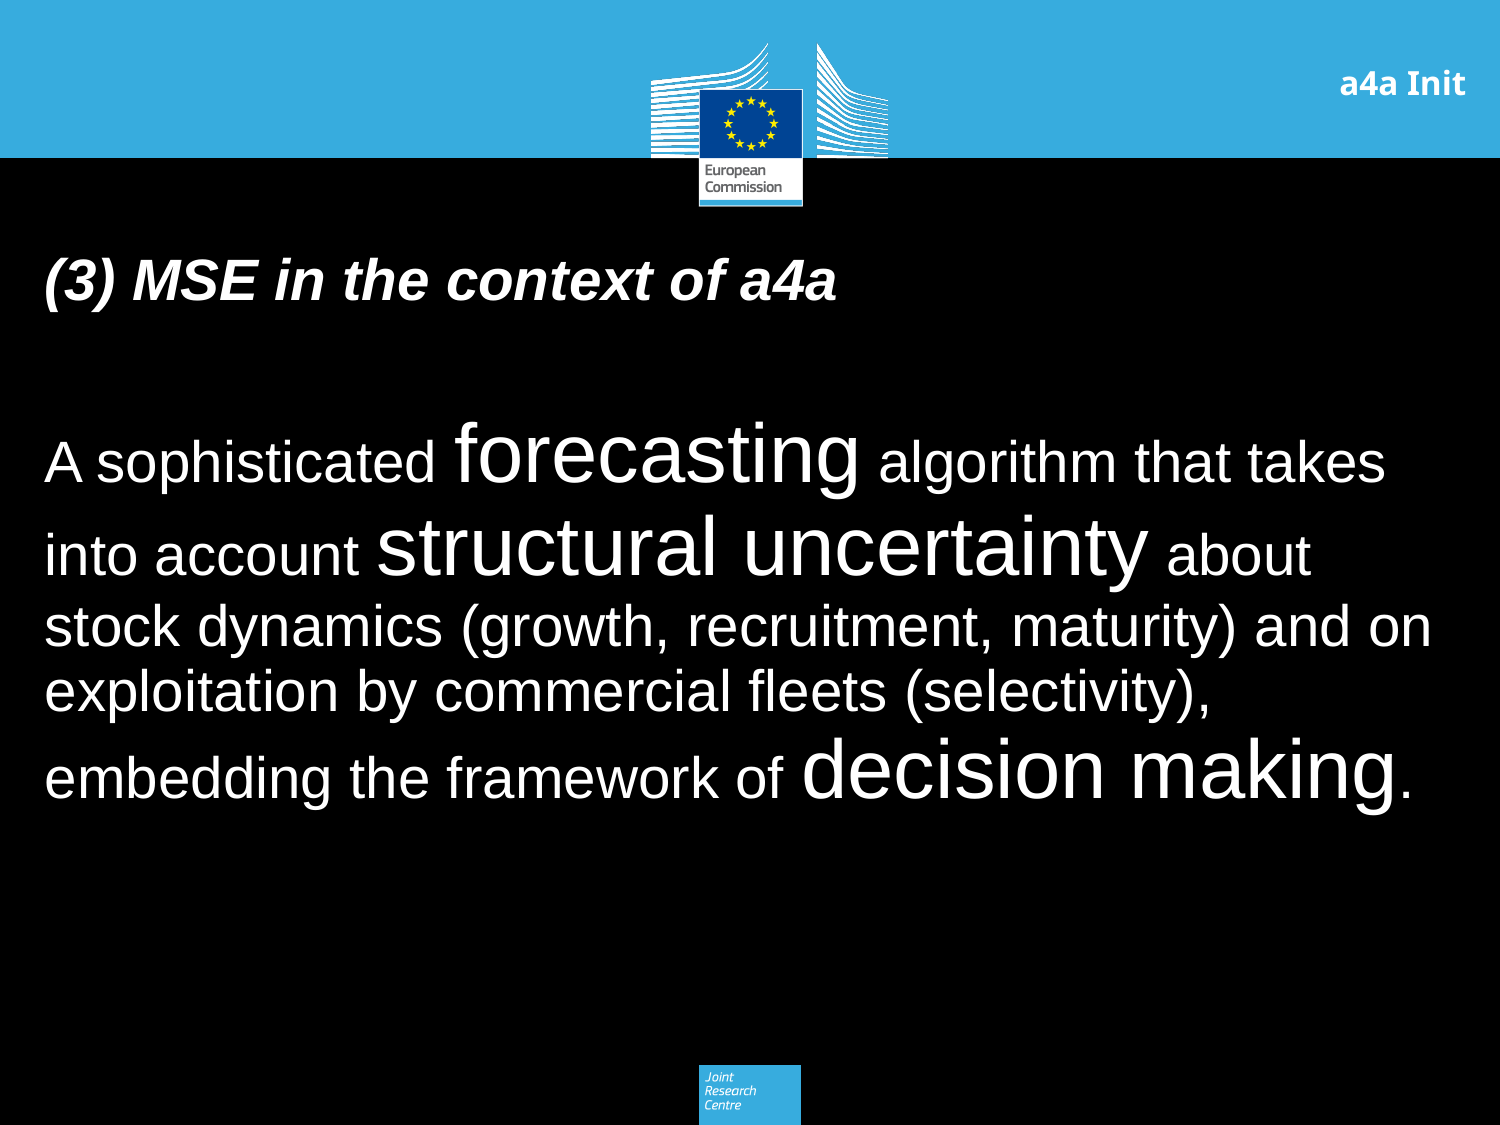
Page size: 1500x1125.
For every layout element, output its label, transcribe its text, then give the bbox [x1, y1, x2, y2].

text_box (3) MSE in the context of a4a A sophisticated forecasting algorithm that takes into account structural uncertainty about stock dynamics (growth, recruitment, maturity) and on exploitation by commercial fleets (selectivity), embedding the framework of decision making. [30, 239, 1471, 856]
title a4a Init [1091, 29, 1482, 136]
picture [699, 1065, 801, 1125]
picture [651, 42, 888, 207]
